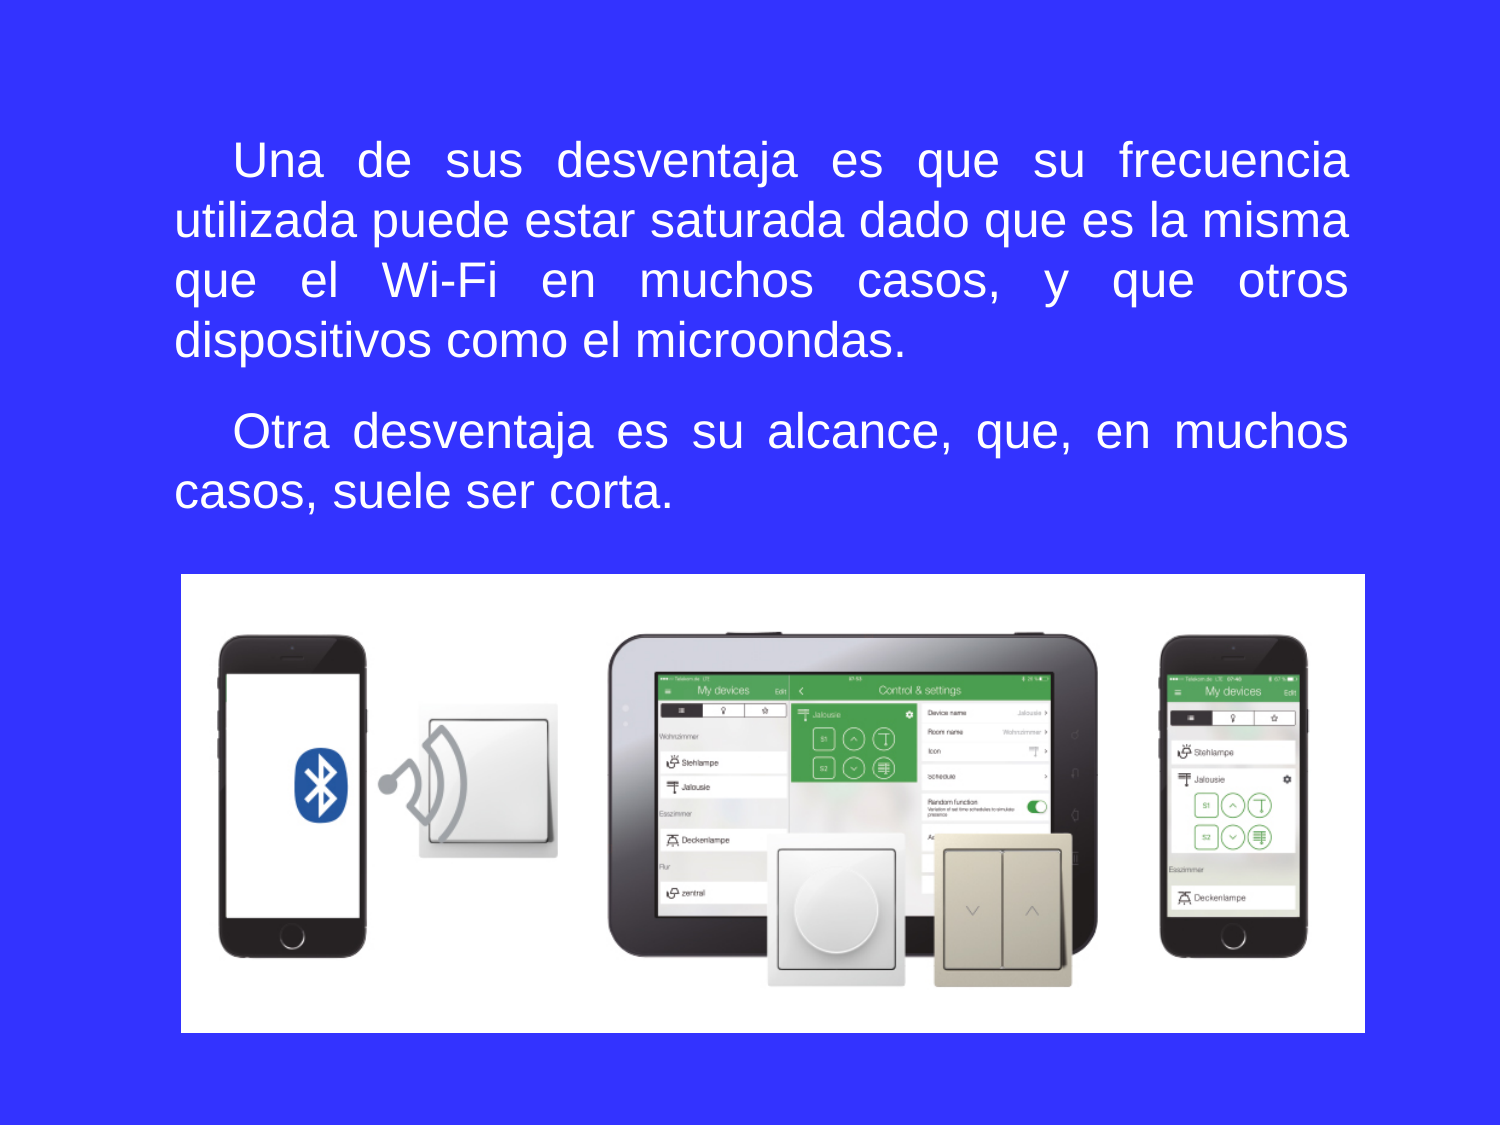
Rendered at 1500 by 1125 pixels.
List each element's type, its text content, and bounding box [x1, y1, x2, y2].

picture [181, 574, 1365, 1033]
text_box Una de sus desventaja es que su frecuencia utilizada puede estar saturada dado que es la misma que el Wi-Fi en muchos casos, y que otros dispositivos como el microondas. Otra desventaja es su alcance, que, en muchos casos, suele ser corta. [159, 120, 1365, 527]
